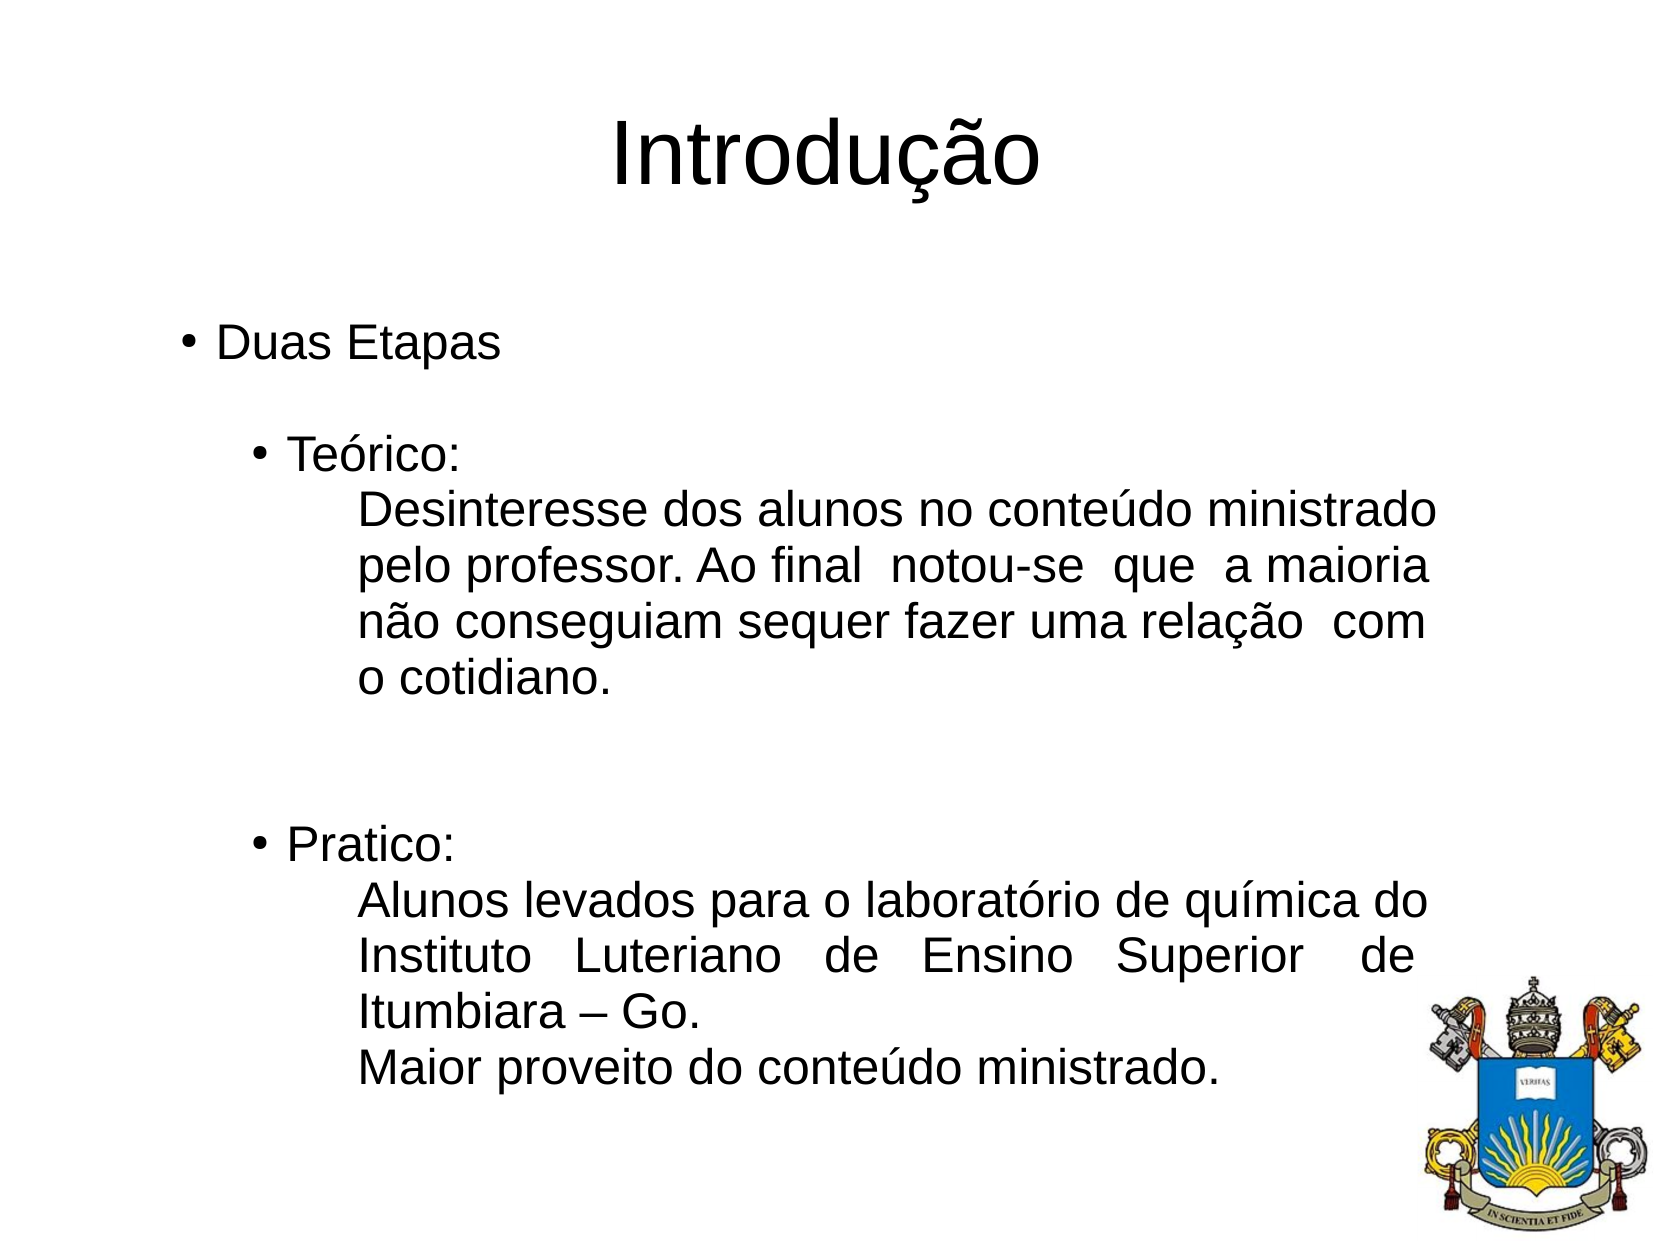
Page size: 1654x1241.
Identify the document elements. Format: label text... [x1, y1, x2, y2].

title Introdução [82, 49, 1571, 257]
picture [1417, 975, 1654, 1241]
text_box Duas Etapas Teórico: Desinteresse dos alunos no conteúdo ministrado pelo professor. Ao final notou-se que a maioria não conseguiam sequer fazer uma relação com o cotidiano. Pratico: Alunos levados para o laboratório de química do Instituto Luteriano de Ensino Superior de Itumbiara – Go. Maior proveito do conteúdo ministrado. [165, 307, 1459, 1103]
